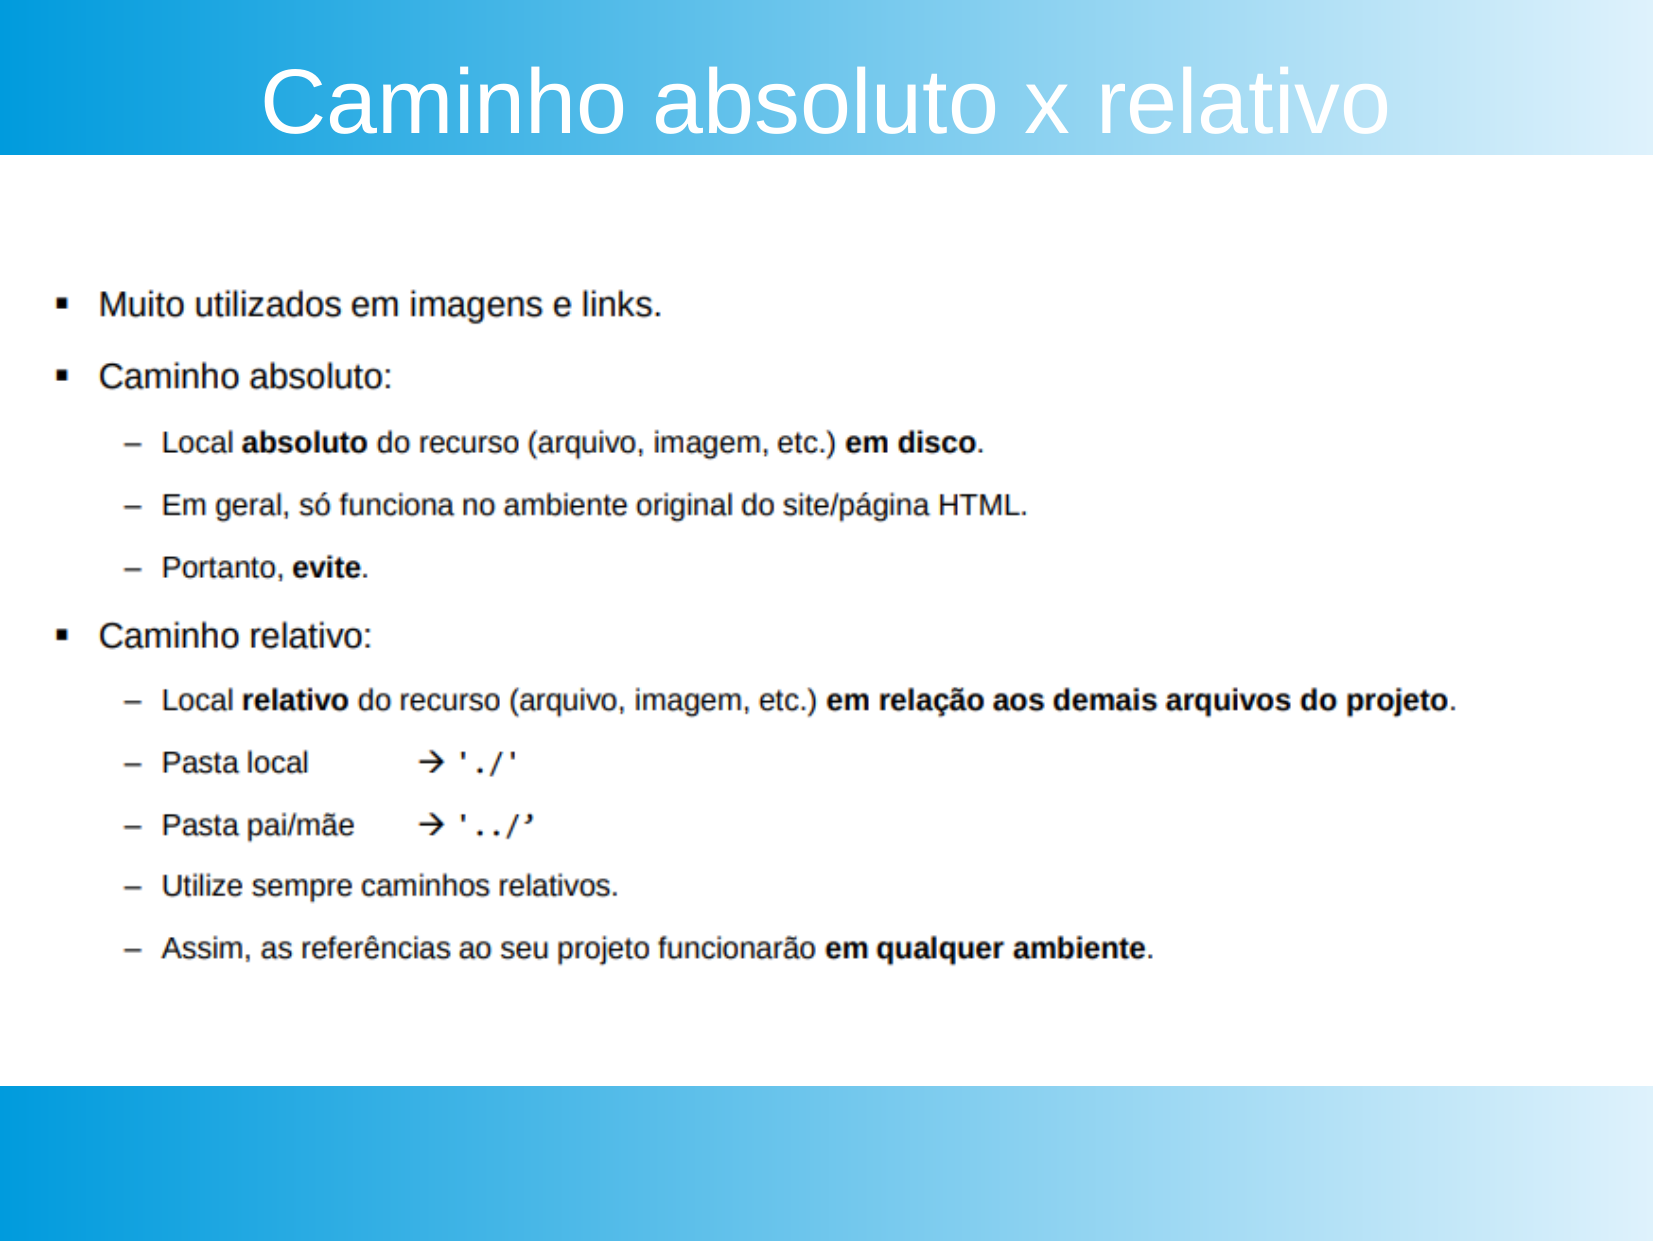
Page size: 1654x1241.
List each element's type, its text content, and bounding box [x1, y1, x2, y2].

title Caminho absoluto x relativo [82, 49, 1571, 155]
picture [44, 220, 1516, 1025]
